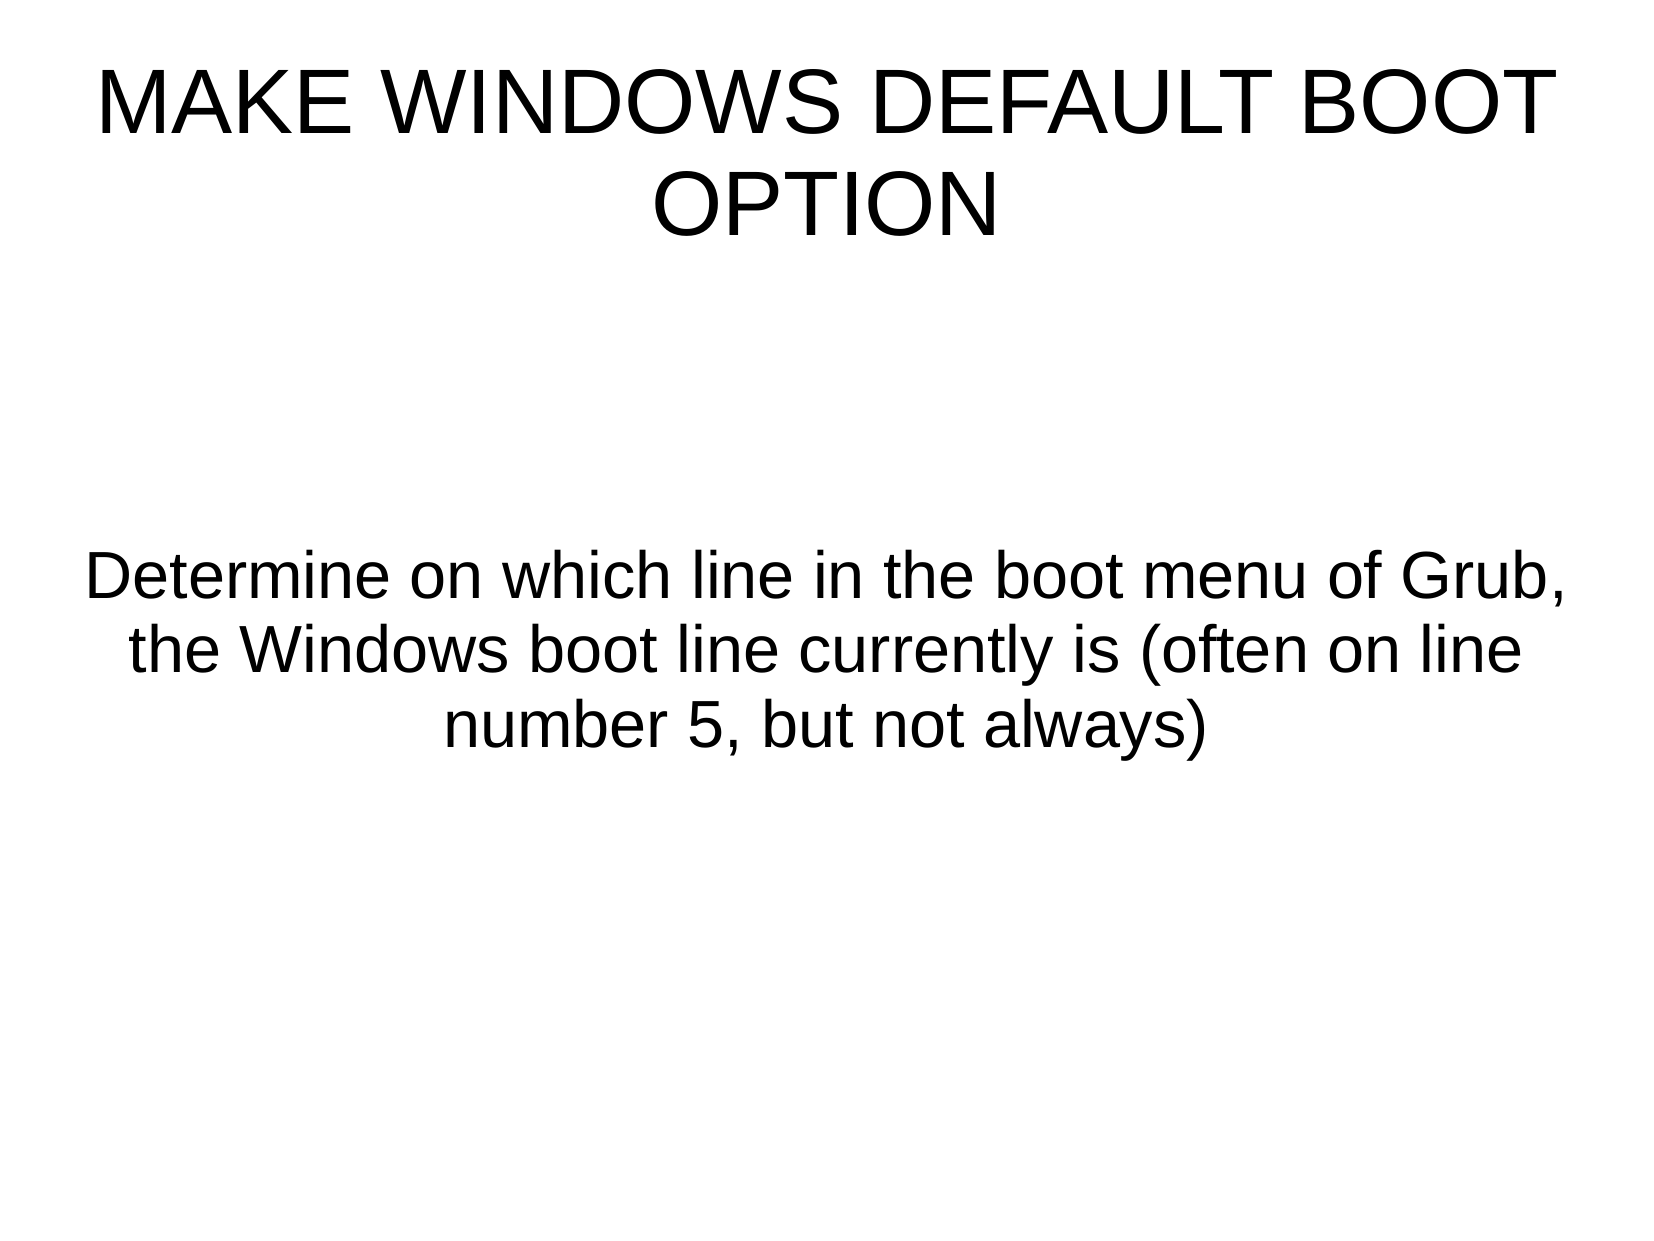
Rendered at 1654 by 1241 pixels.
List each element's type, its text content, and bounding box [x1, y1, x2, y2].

subtitle Determine on which line in the boot menu of Grub, the Windows boot line currently is (often on line number 5, but not always) [82, 290, 1571, 1010]
title MAKE WINDOWS DEFAULT BOOT OPTION [82, 49, 1571, 257]
